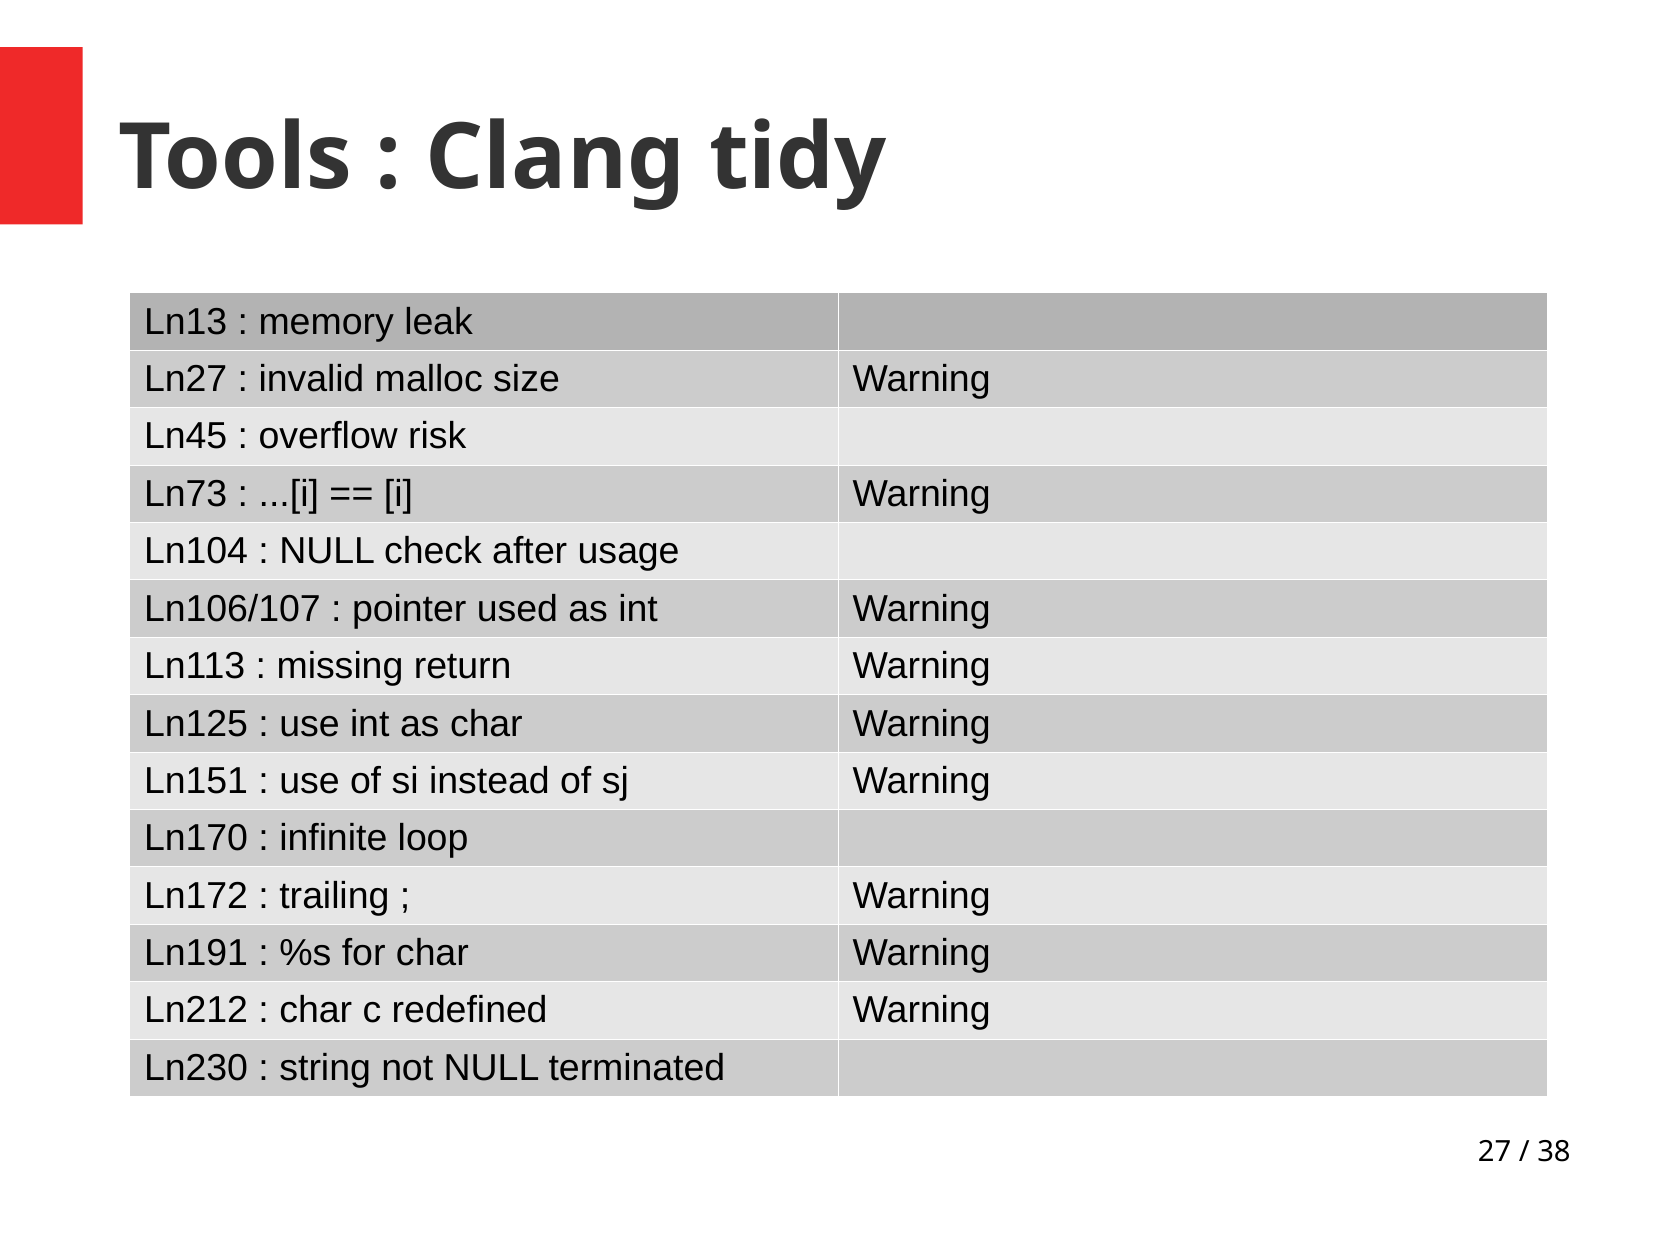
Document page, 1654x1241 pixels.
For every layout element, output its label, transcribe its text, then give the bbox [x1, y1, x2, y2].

table_cell Ln170 : infinite loop [130, 810, 838, 866]
table_cell Ln27 : invalid malloc size [130, 351, 838, 407]
table_cell [839, 523, 1547, 579]
table_cell Ln172 : trailing ; [130, 867, 838, 924]
table_cell Ln106/107 : pointer used as int [130, 580, 838, 637]
table_cell Ln230 : string not NULL terminated [130, 1040, 838, 1096]
table_cell Warning [839, 695, 1547, 752]
table_cell Ln191 : %s for char [130, 925, 838, 981]
table_cell Warning [839, 753, 1547, 809]
table_cell [839, 810, 1547, 866]
table_cell [839, 1040, 1547, 1096]
table_header Ln13 : memory leak [130, 293, 838, 350]
table_cell Ln45 : overflow risk [130, 408, 838, 465]
table_cell Warning [839, 638, 1547, 694]
table_cell Ln212 : char c redefined [130, 982, 838, 1039]
table_cell Warning [839, 925, 1547, 981]
table_cell Ln151 : use of si instead of sj [130, 753, 838, 809]
table_cell Ln125 : use int as char [130, 695, 838, 752]
table_cell Warning [839, 982, 1547, 1039]
table_header [839, 293, 1547, 350]
table_cell Warning [839, 351, 1547, 407]
table_cell Warning [839, 466, 1547, 522]
table_cell Ln104 : NULL check after usage [130, 523, 838, 579]
table_cell Warning [839, 580, 1547, 637]
table_cell Ln73 : ...[i] == [i] [130, 466, 838, 522]
title Tools : Clang tidy [118, 49, 1571, 257]
table_cell [839, 408, 1547, 465]
table_cell Warning [839, 867, 1547, 924]
table_cell Ln113 : missing return [130, 638, 838, 694]
